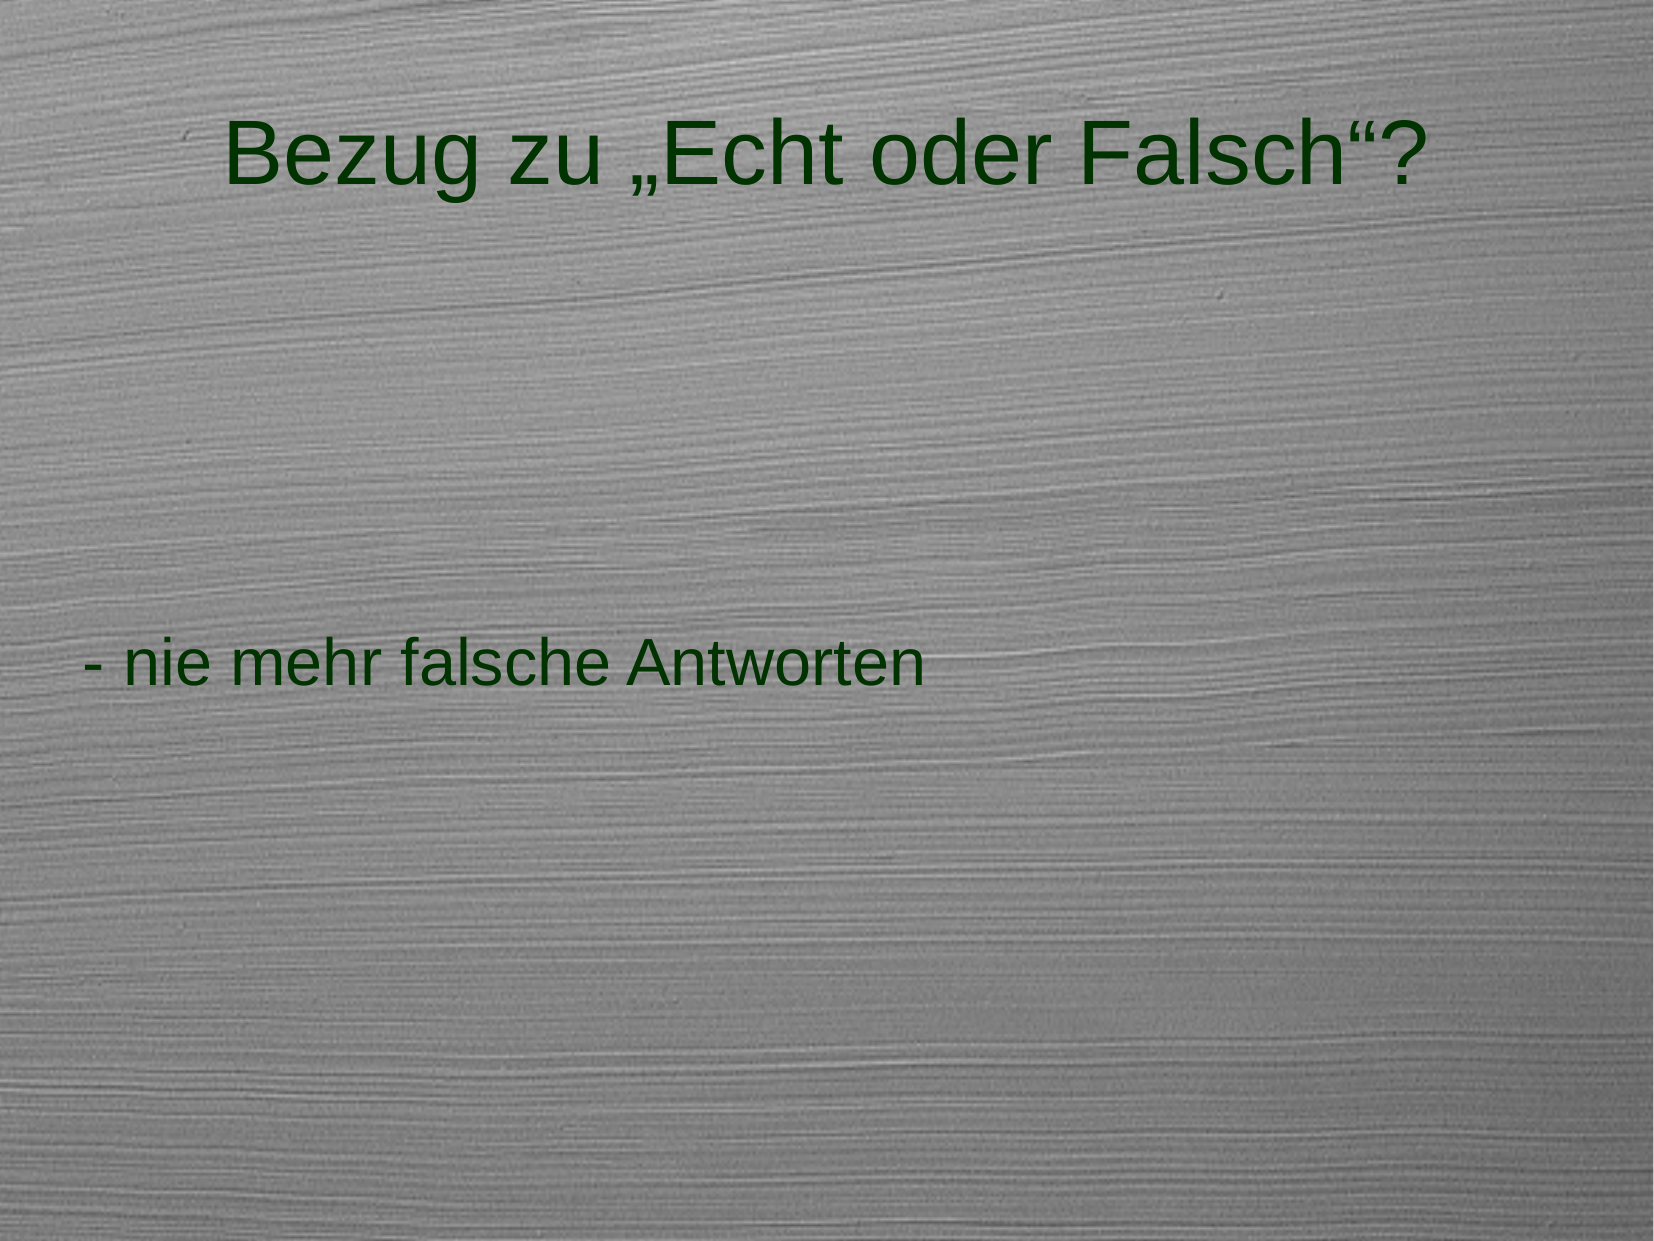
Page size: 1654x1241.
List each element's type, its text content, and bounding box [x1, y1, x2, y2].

subtitle - nie mehr falsche Antworten [82, 290, 1571, 1109]
title Bezug zu „Echt oder Falsch“? [82, 49, 1571, 257]
picture [0, 0, 1654, 1241]
